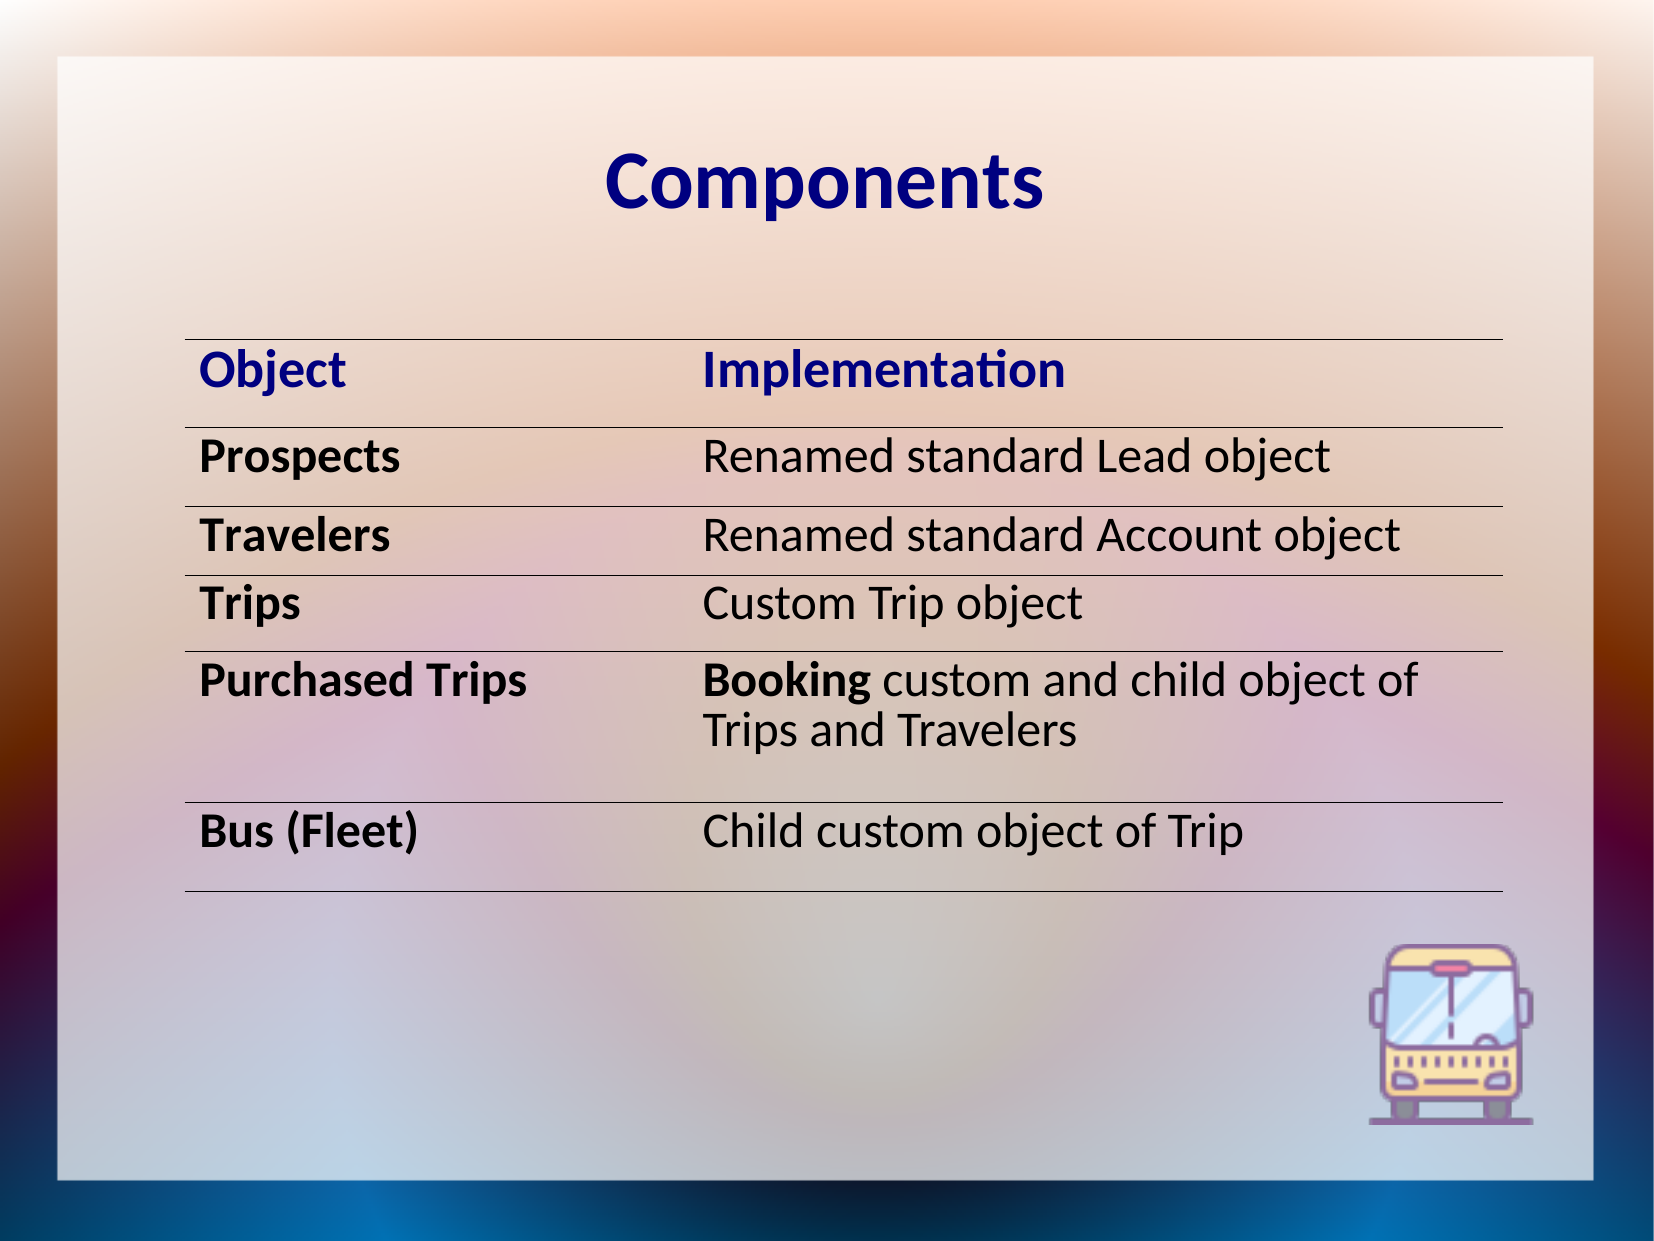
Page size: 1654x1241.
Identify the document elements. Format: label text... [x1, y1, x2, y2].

table_header Implementation [688, 340, 1503, 427]
title Components [80, 83, 1570, 291]
table_cell Bus (Fleet) [185, 803, 688, 891]
table_cell Booking custom and child object of Trips and Travelers [688, 652, 1503, 802]
table_cell Purchased Trips [185, 652, 688, 802]
table_cell Renamed standard Lead object [688, 428, 1503, 506]
table_cell Trips [185, 576, 688, 651]
table_cell Prospects [185, 428, 688, 506]
table_cell Travelers [185, 507, 688, 575]
table_cell Custom Trip object [688, 576, 1503, 651]
table_cell Child custom object of Trip [688, 803, 1503, 891]
table_cell Renamed standard Account object [688, 507, 1503, 575]
picture [0, 0, 1654, 1241]
table_header Object [185, 340, 688, 427]
